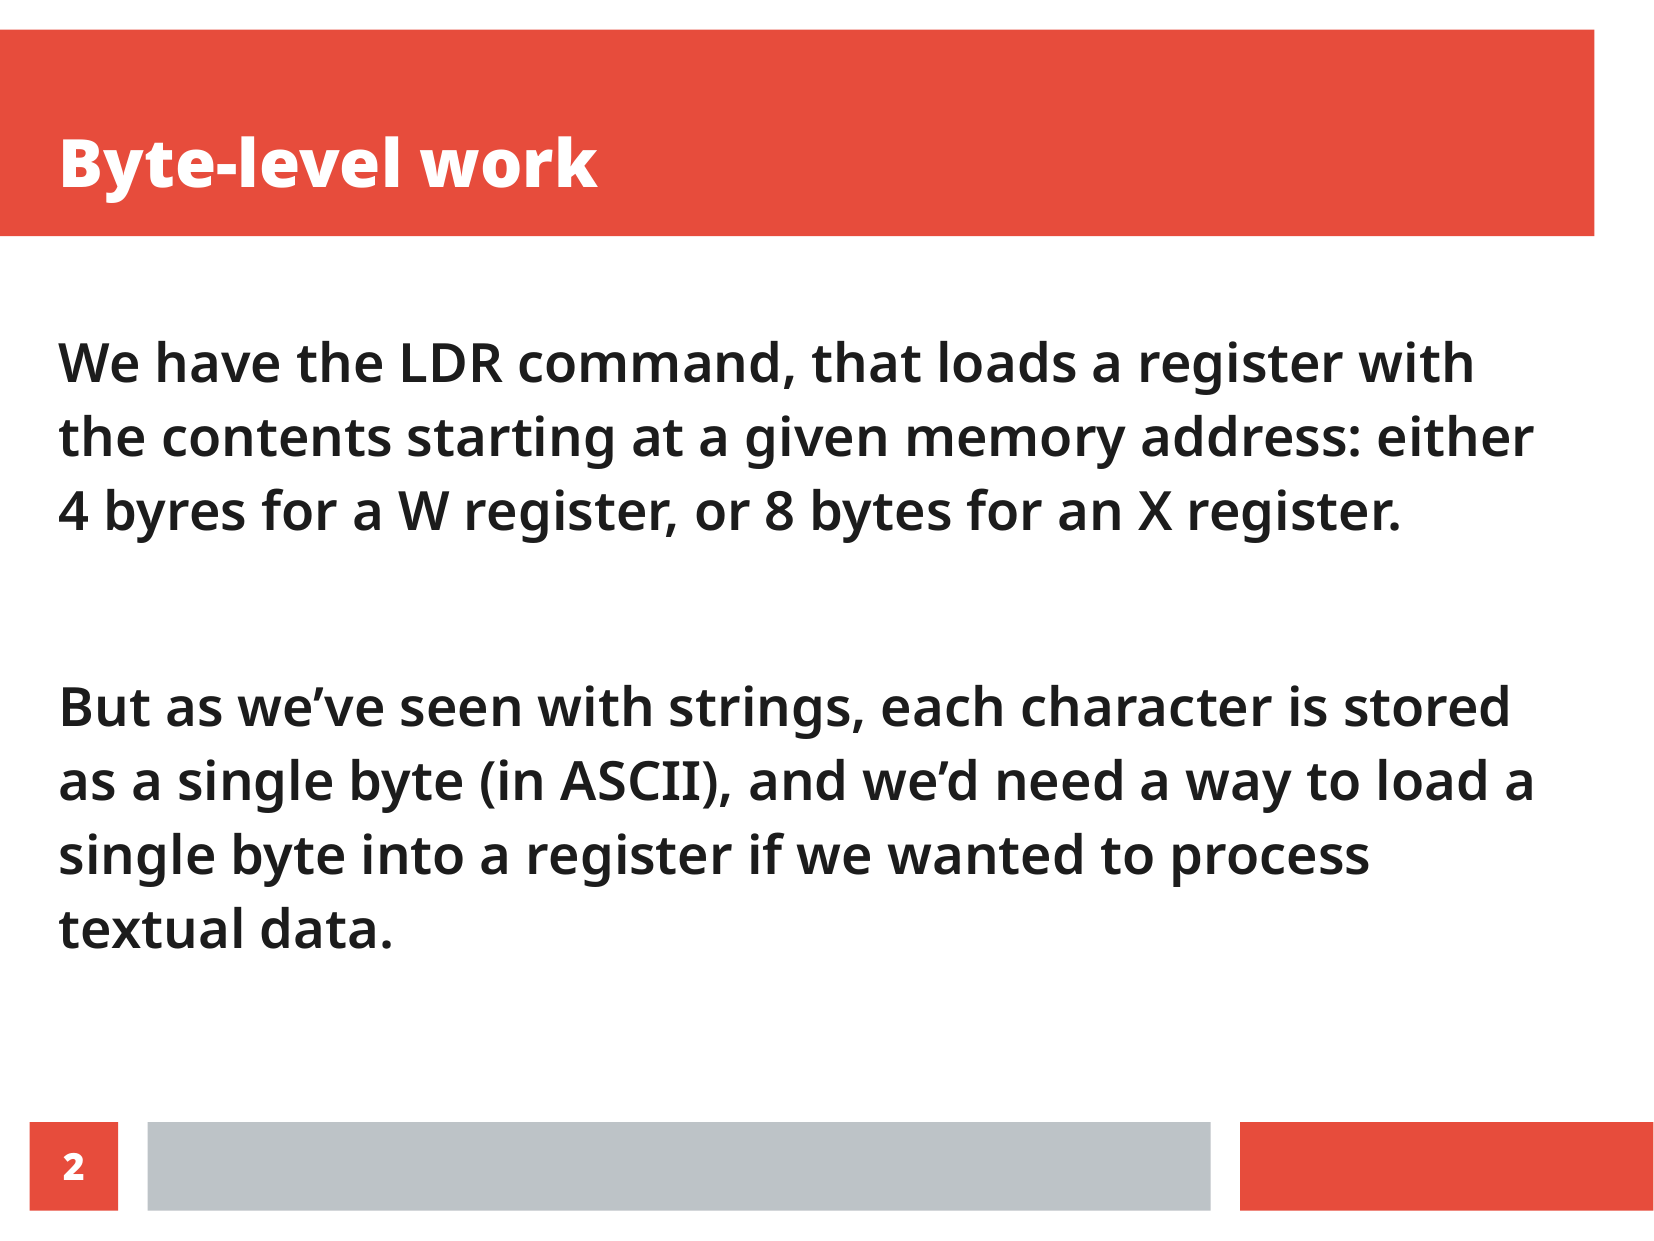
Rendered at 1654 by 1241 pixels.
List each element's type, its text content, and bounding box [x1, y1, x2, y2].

list We have the LDR command, that loads a register with the contents starting at a given memory address: either 4 byres for a W register, or 8 bytes for an X register. But as we’ve seen with strings, each character is stored as a single byte (in ASCII), and we’d need a way to load a single byte into a register if we wanted to process textual data. [59, 324, 1565, 1093]
title Byte-level work [59, 59, 1595, 207]
